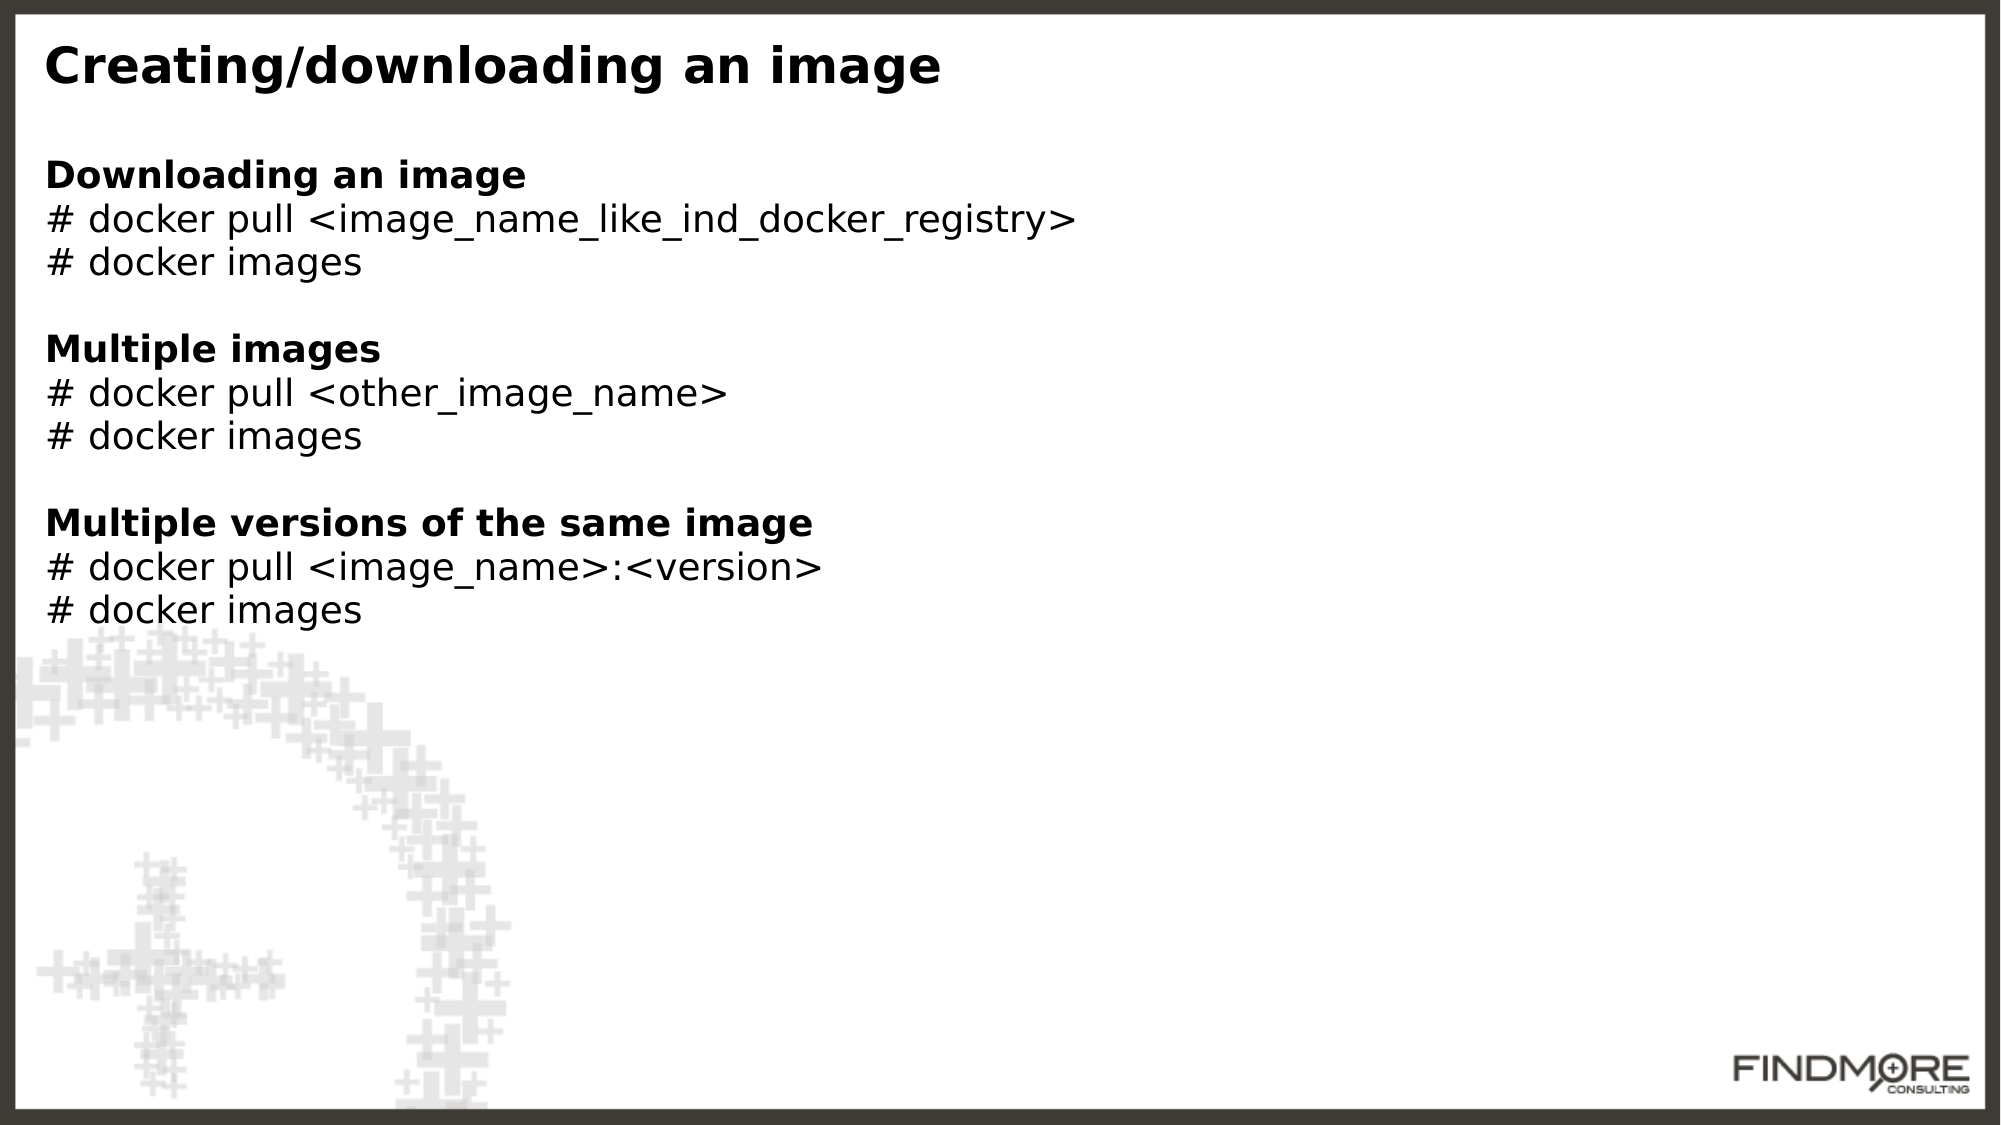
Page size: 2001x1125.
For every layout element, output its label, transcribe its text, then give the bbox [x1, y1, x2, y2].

picture [0, 0, 2001, 1125]
text_box Creating/downloading an image Downloading an image # docker pull <image_name_like_ind_docker_registry> # docker images Multiple images # docker pull <other_image_name> # docker images Multiple versions of the same image # docker pull <image_name>:<version> # docker images [30, 30, 1951, 1036]
